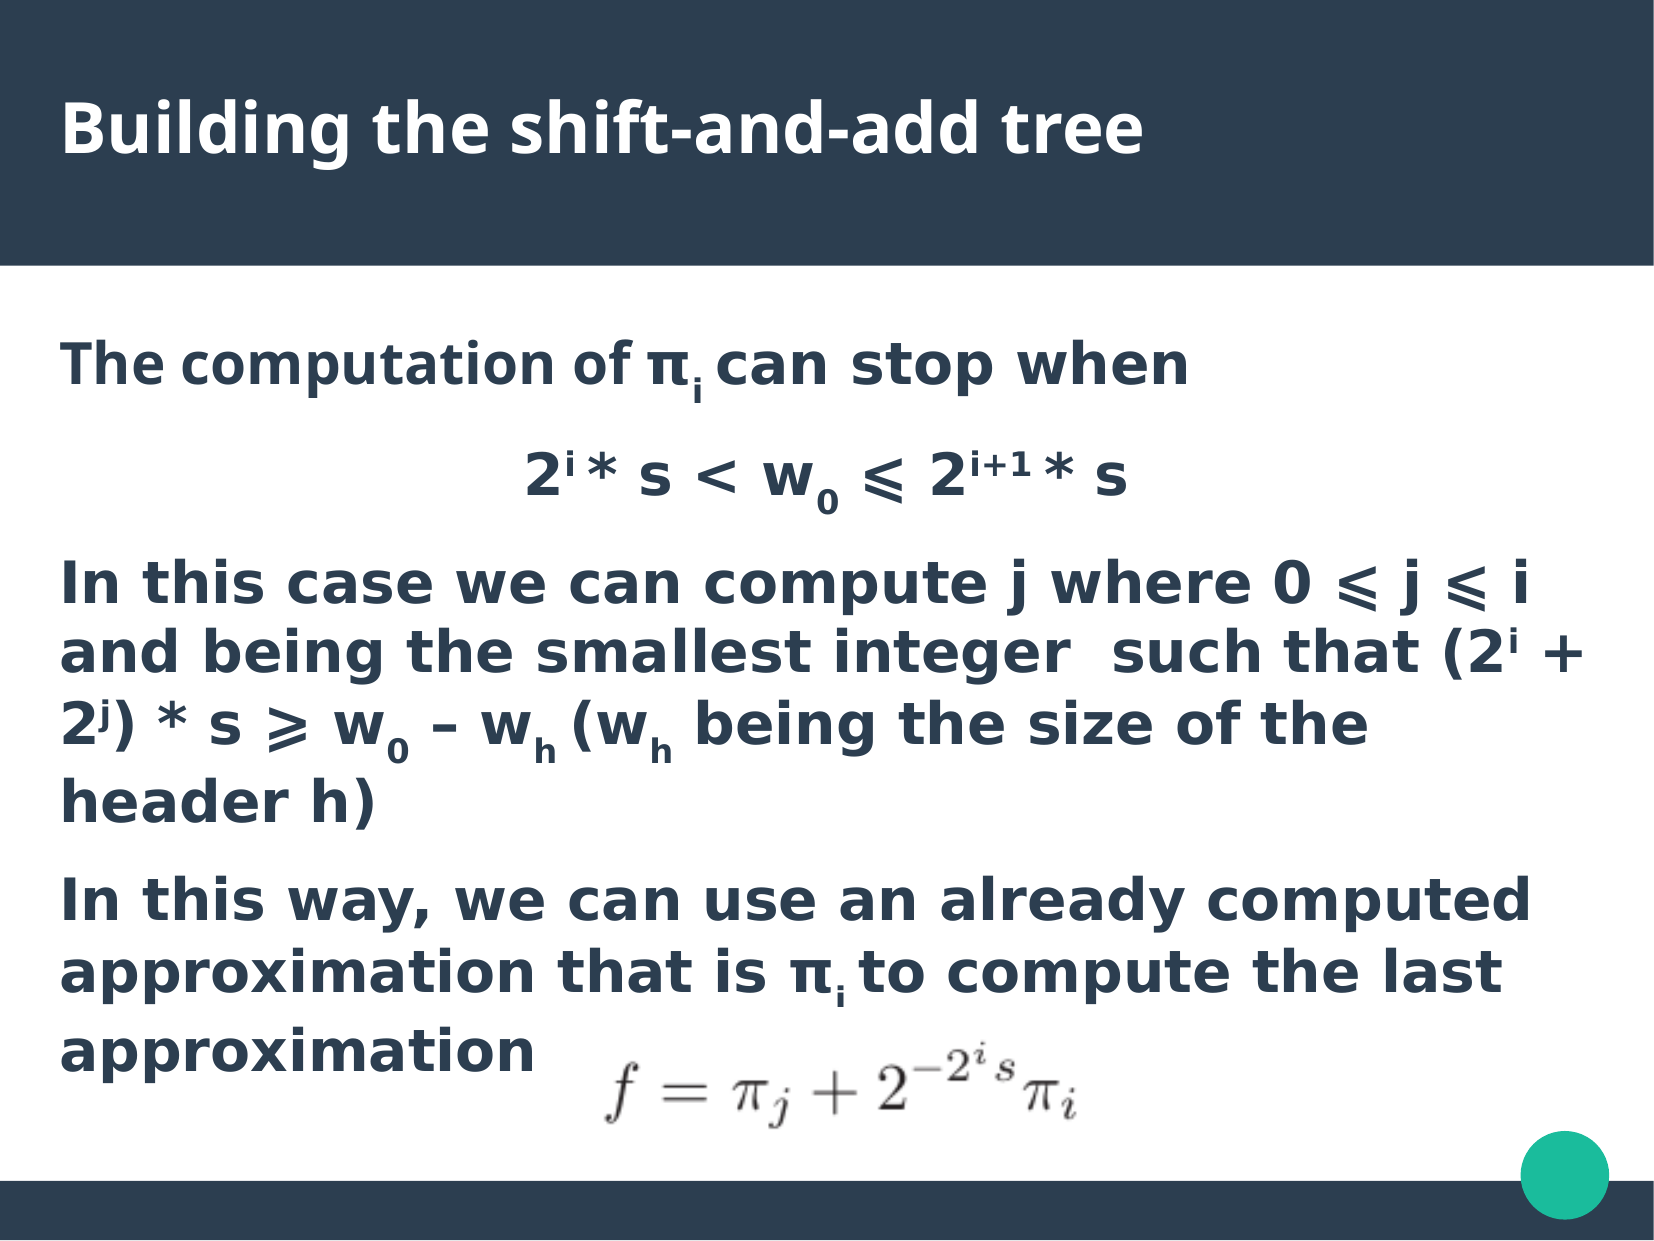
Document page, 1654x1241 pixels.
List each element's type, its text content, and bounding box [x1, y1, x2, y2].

picture [555, 1007, 1153, 1170]
list The computation of πi can stop when 2i * s < w0 ⩽ 2i+1 * s In this case we can compute j where 0 ⩽ j ⩽ i and being the smallest integer such that (2i + 2j) * s ⩾ w0 – wh (wh being the size of the header h) In this way, we can use an already computed approximation that is πj to compute the last approximation [59, 324, 1595, 1152]
title Building the shift-and-add tree [59, 49, 1595, 207]
